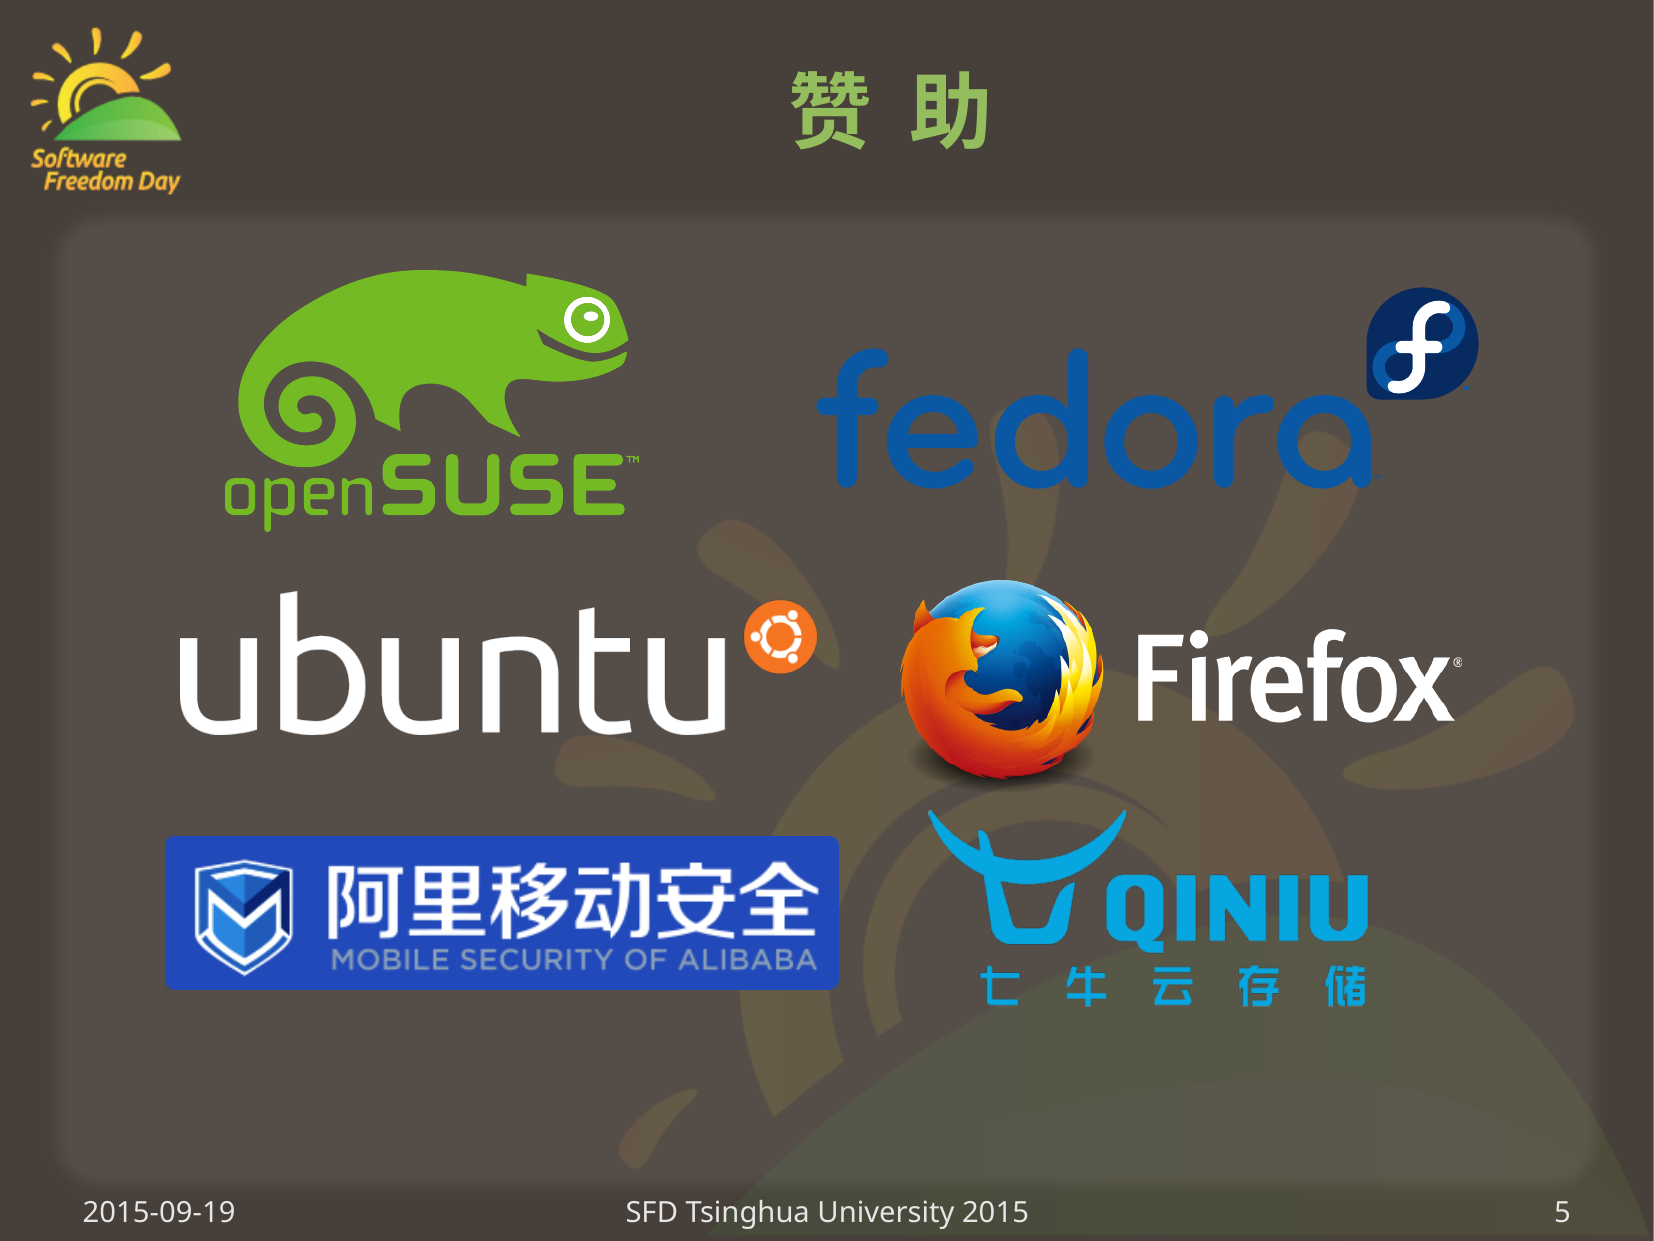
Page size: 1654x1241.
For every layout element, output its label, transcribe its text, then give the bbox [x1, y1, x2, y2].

title 赞 助 [210, 9, 1571, 205]
picture [0, 0, 1654, 1241]
